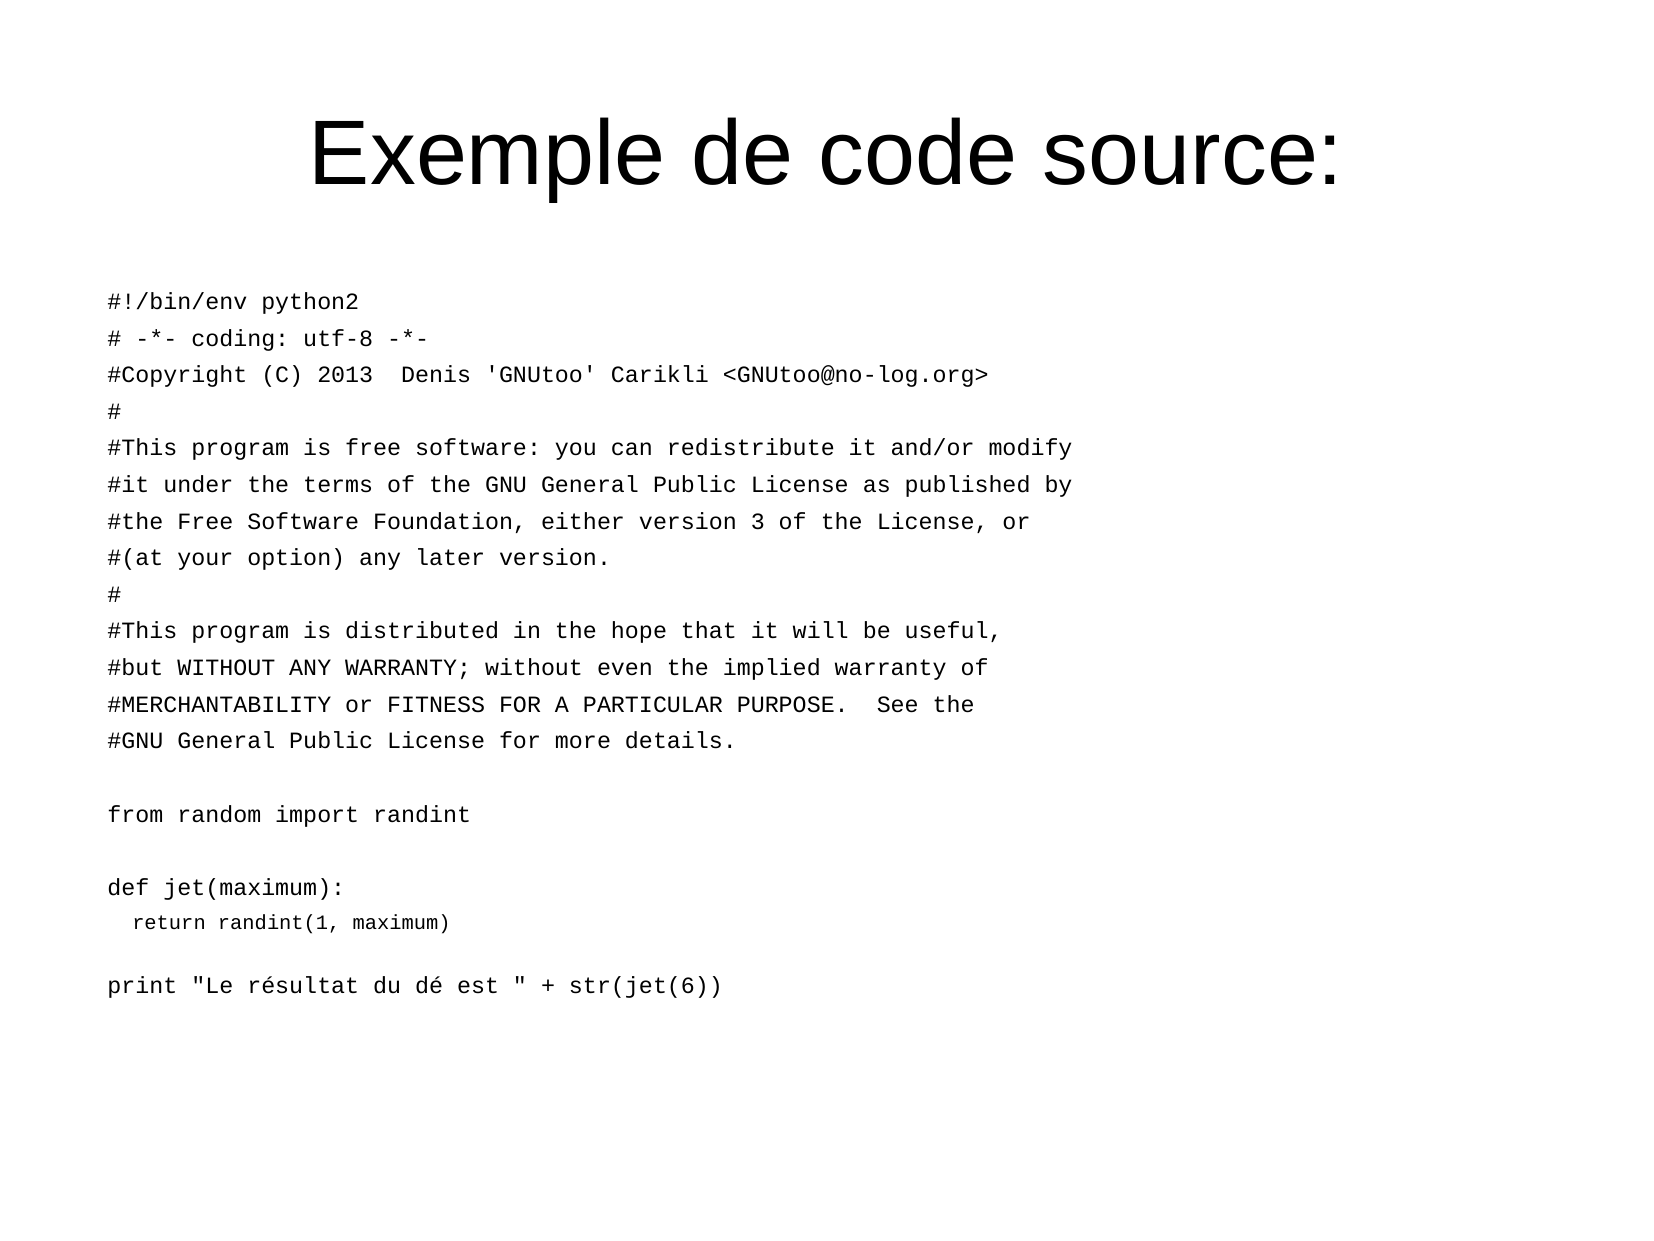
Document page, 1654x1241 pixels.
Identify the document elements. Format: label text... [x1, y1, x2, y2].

list #!/bin/env python2 # -*- coding: utf-8 -*- #Copyright (C) 2013 Denis 'GNUtoo' Carikli <GNUtoo@no-log.org> # #This program is free software: you can redistribute it and/or modify #it under the terms of the GNU General Public License as published by #the Free Software Foundation, either version 3 of the License, or #(at your option) any later version. # #This program is distributed in the hope that it will be useful, #but WITHOUT ANY WARRANTY; without even the implied warranty of #MERCHANTABILITY or FITNESS FOR A PARTICULAR PURPOSE. See the #GNU General Public License for more details. from random import randint def jet(maximum): return randint(1, maximum) print "Le résultat du dé est " + str(jet(6)) [82, 290, 1571, 1010]
title Exemple de code source: [82, 49, 1571, 257]
